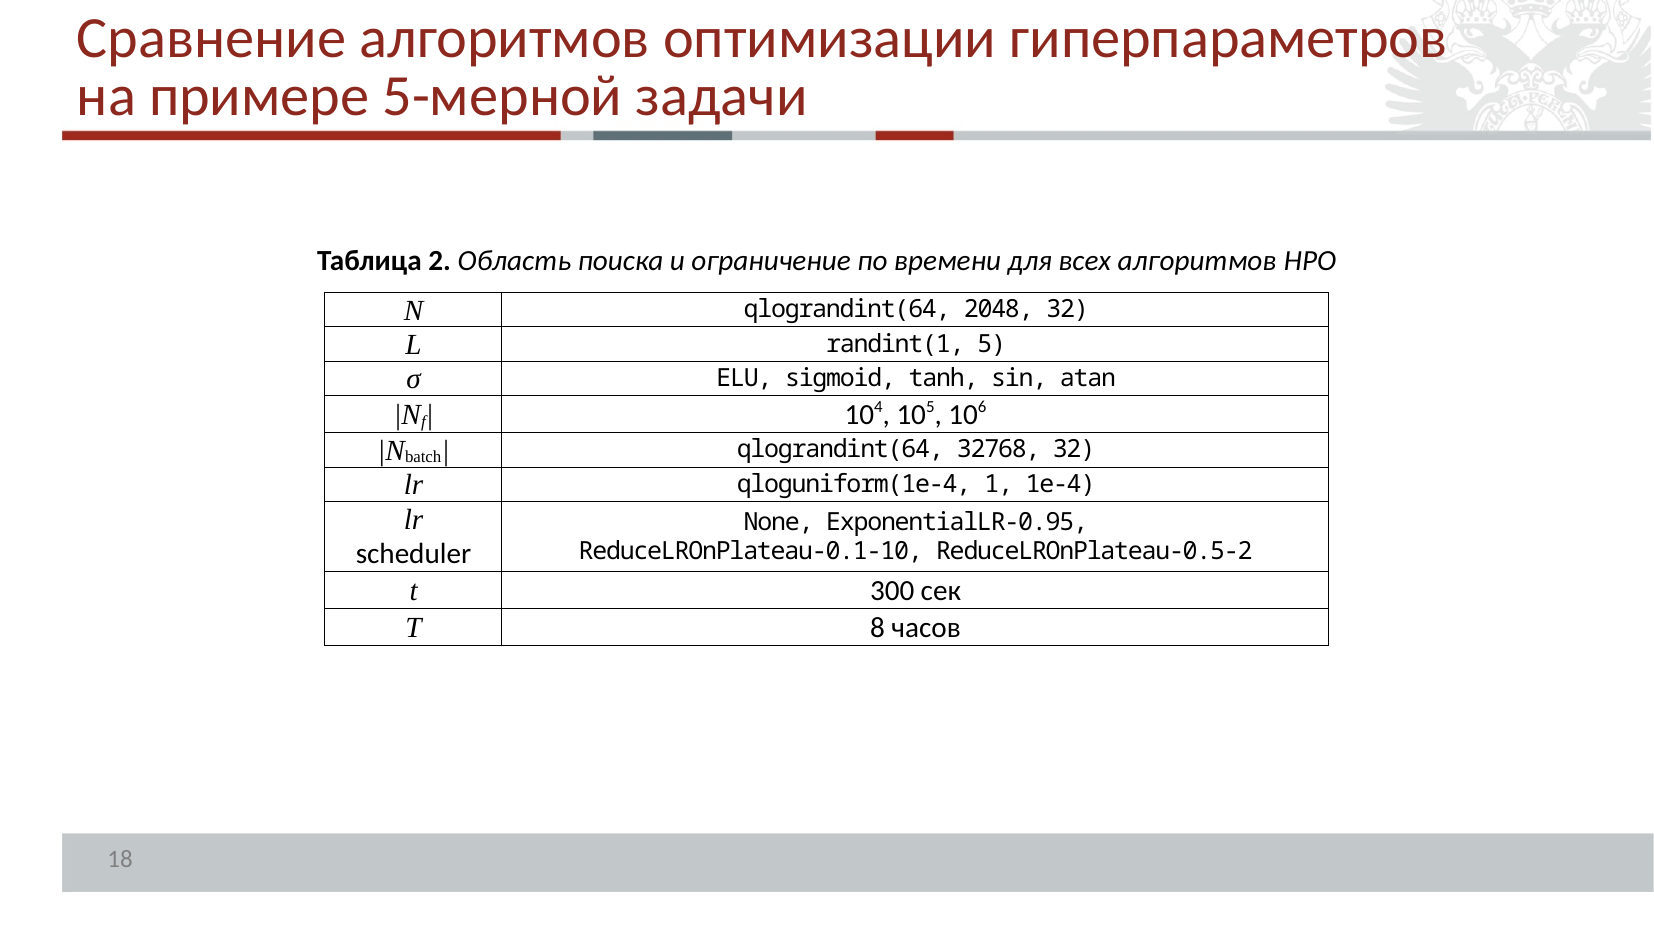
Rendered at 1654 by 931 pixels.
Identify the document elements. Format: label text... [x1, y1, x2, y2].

picture [0, 0, 1654, 931]
text_box Таблица 2. Область поиска и ограничение по времени для всех алгоритмов HPO [302, 240, 1352, 286]
title Сравнение алгоритмов оптимизации гиперпараметров на примере 5-мерной задачи [76, 13, 1565, 131]
